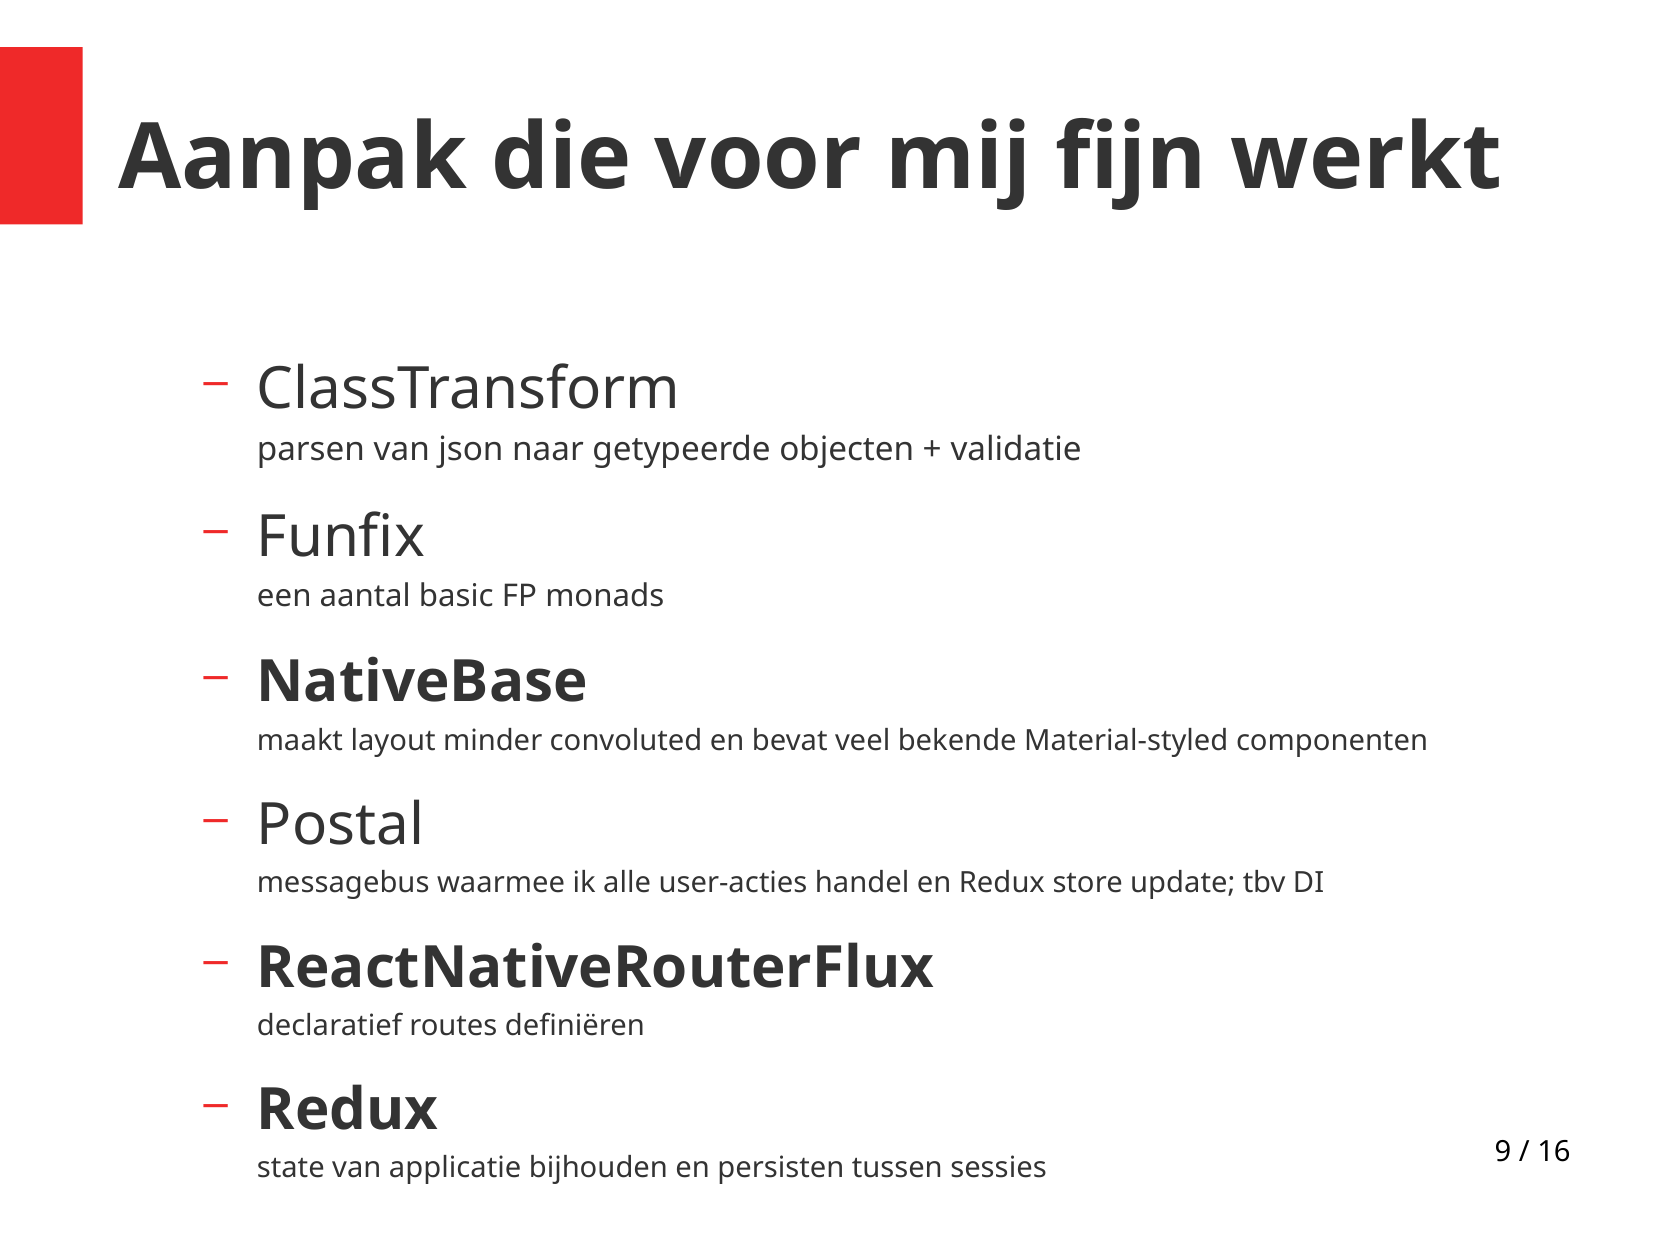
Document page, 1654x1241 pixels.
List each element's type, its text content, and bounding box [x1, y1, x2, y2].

list ClassTransform parsen van json naar getypeerde objecten + validatie Funfix een aantal basic FP monads NativeBase maakt layout minder convoluted en bevat veel bekende Material-styled componenten Postal messagebus waarmee ik alle user-acties handel en Redux store update; tbv DI ReactNativeRouterFlux declaratief routes definiëren Redux state van applicatie bijhouden en persisten tussen sessies [115, 237, 1533, 957]
title Aanpak die voor mij fijn werkt [118, 45, 1571, 260]
